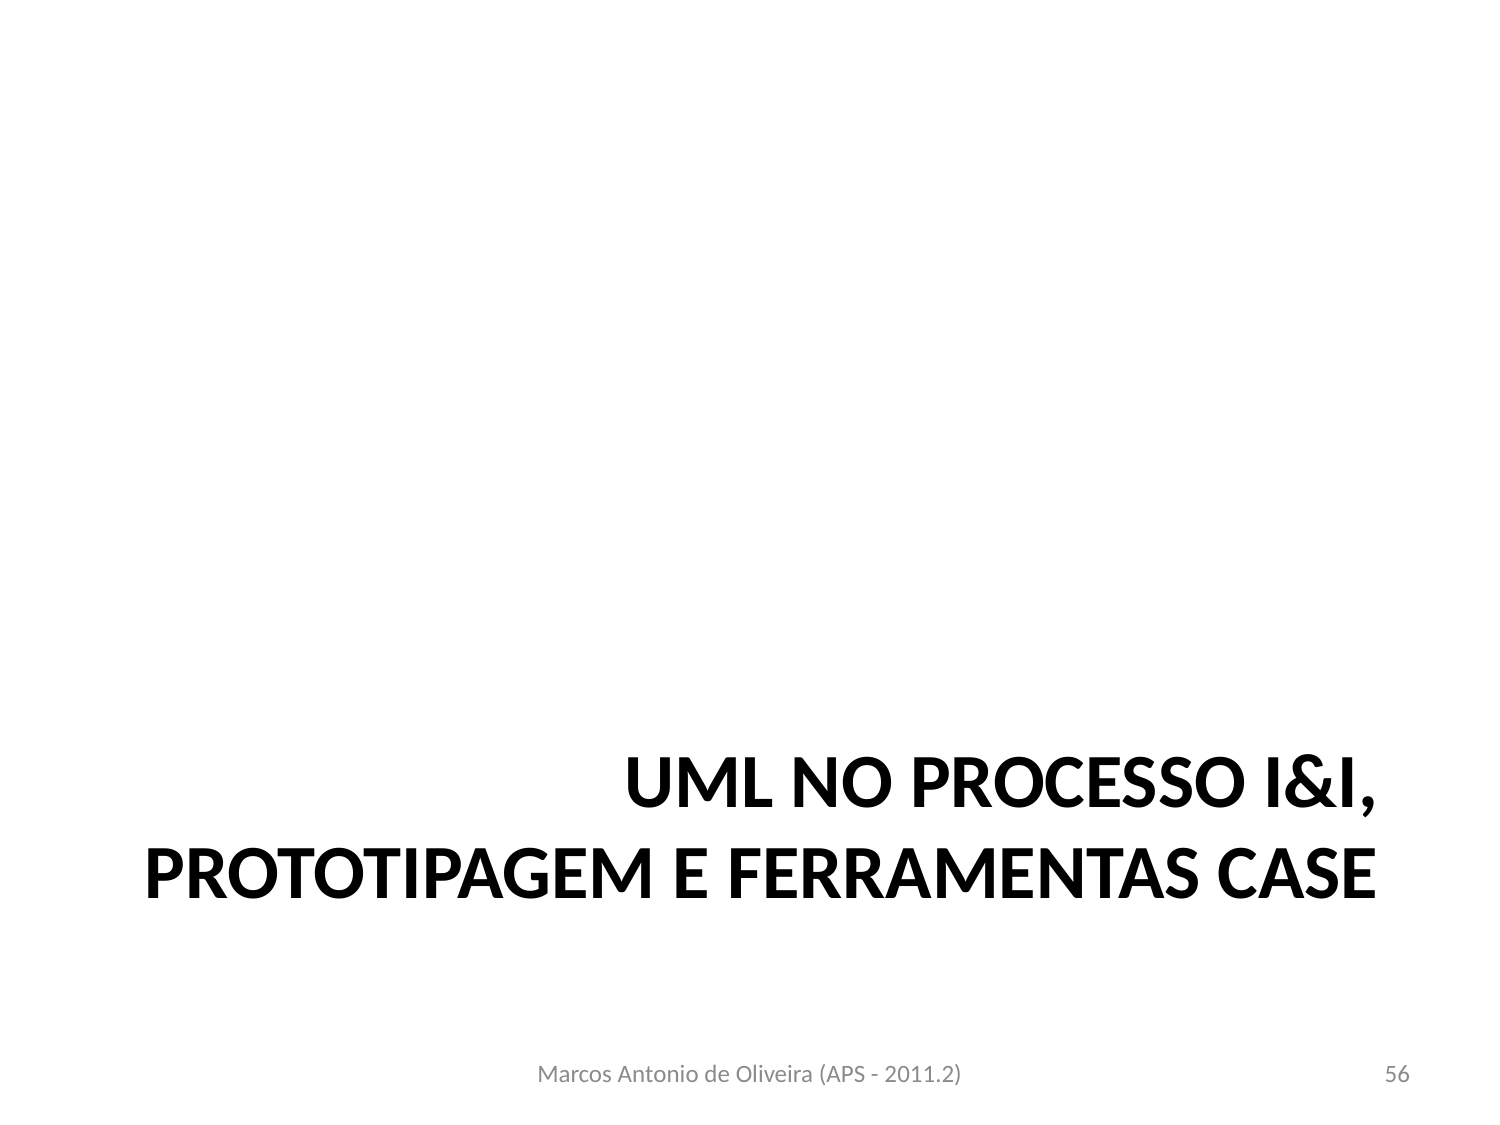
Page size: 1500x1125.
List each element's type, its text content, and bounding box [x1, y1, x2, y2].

slide_number <número> [1074, 1042, 1425, 1103]
title UML no processo I&I, prototipagem e ferramentas CASE [118, 722, 1394, 947]
footer Marcos Antonio de Oliveira (APS - 2011.2) [512, 1042, 988, 1103]
